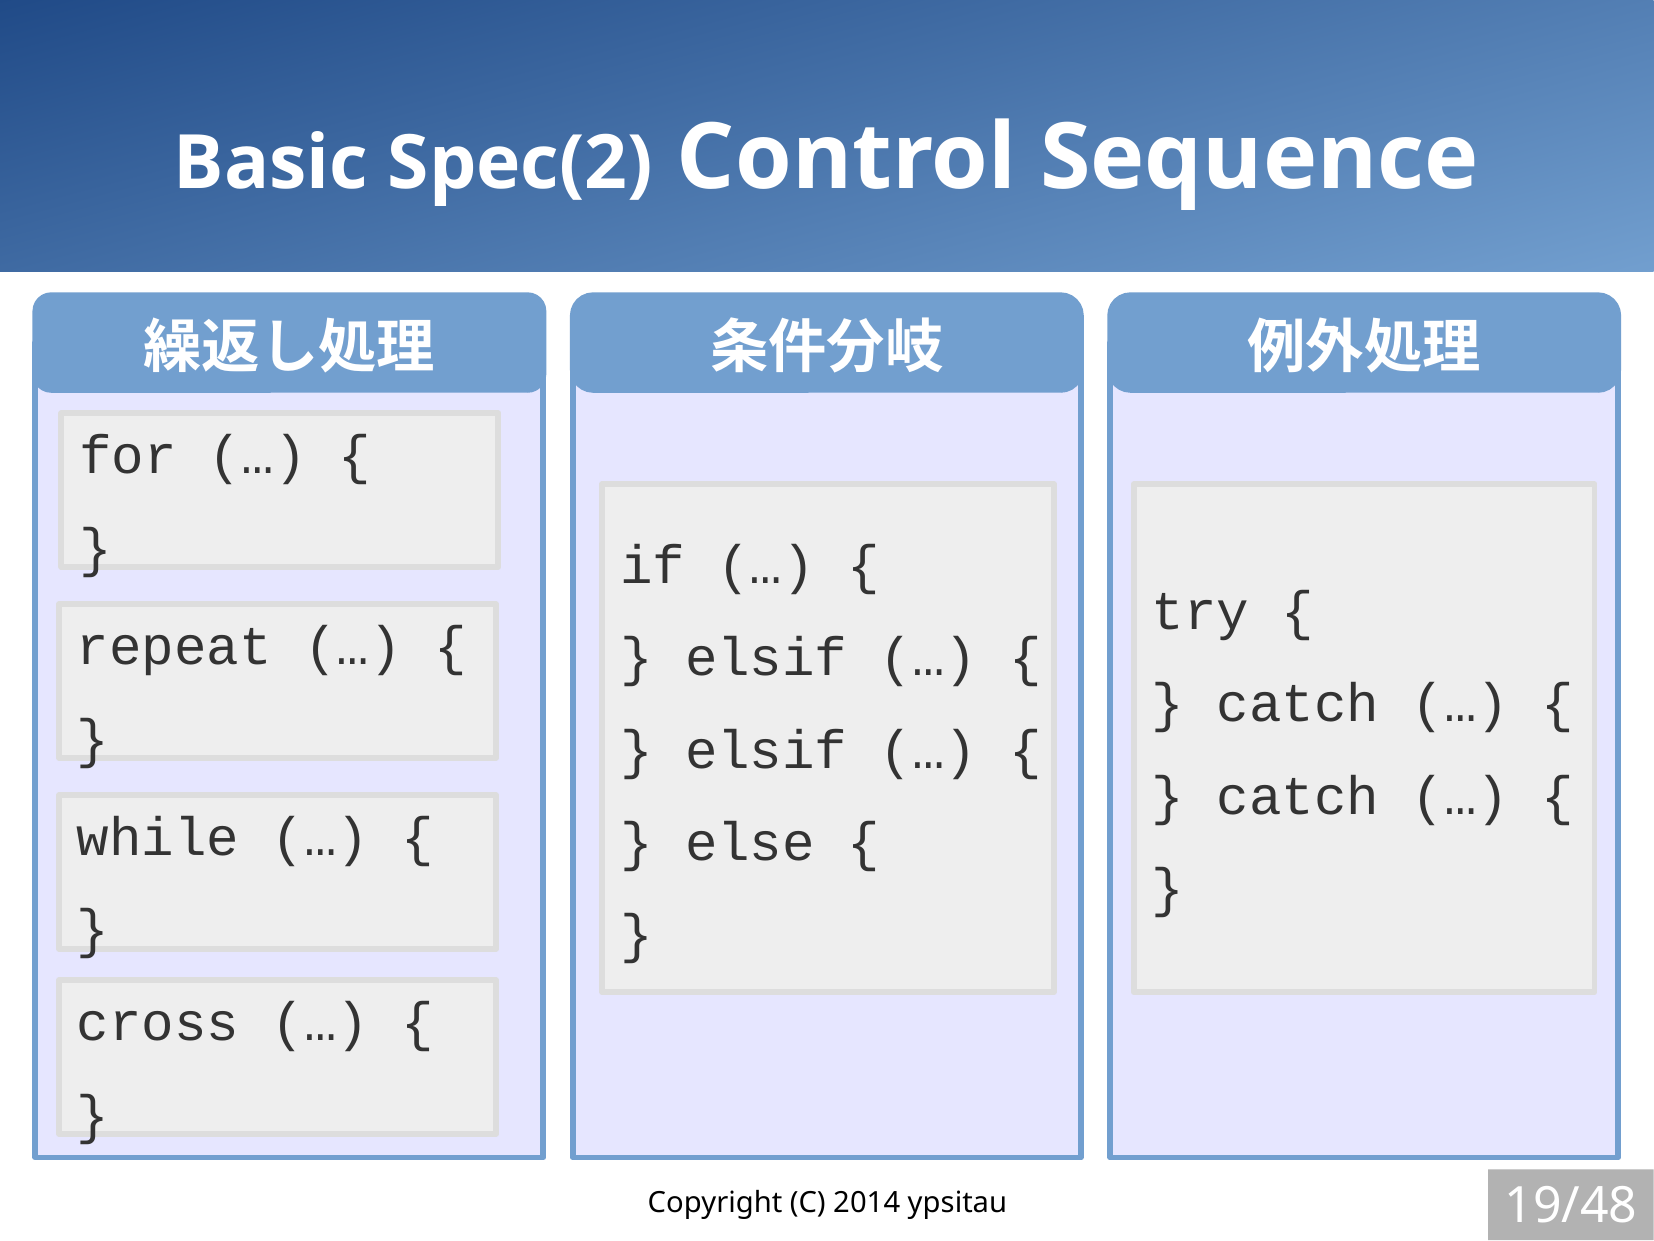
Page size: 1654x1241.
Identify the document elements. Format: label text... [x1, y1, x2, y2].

text_box 繰返し処理 [35, 295, 544, 390]
text_box 条件分岐 [572, 295, 1081, 390]
text_box [572, 371, 1081, 1158]
text_box repeat (…) { } [59, 604, 497, 758]
text_box cross (…) { } [59, 980, 497, 1134]
text_box for (…) { } [61, 413, 499, 567]
text_box 例外処理 [1110, 295, 1619, 390]
text_box if (…) { } elsif (…) { } elsif (…) { } else { } [602, 484, 1054, 993]
text_box [35, 377, 544, 1158]
text_box try { } catch (…) { } catch (…) { } [1133, 484, 1595, 993]
text_box [1110, 371, 1619, 1158]
title Basic Spec(2) Control Sequence [82, 49, 1571, 257]
text_box while (…) { } [59, 795, 497, 949]
